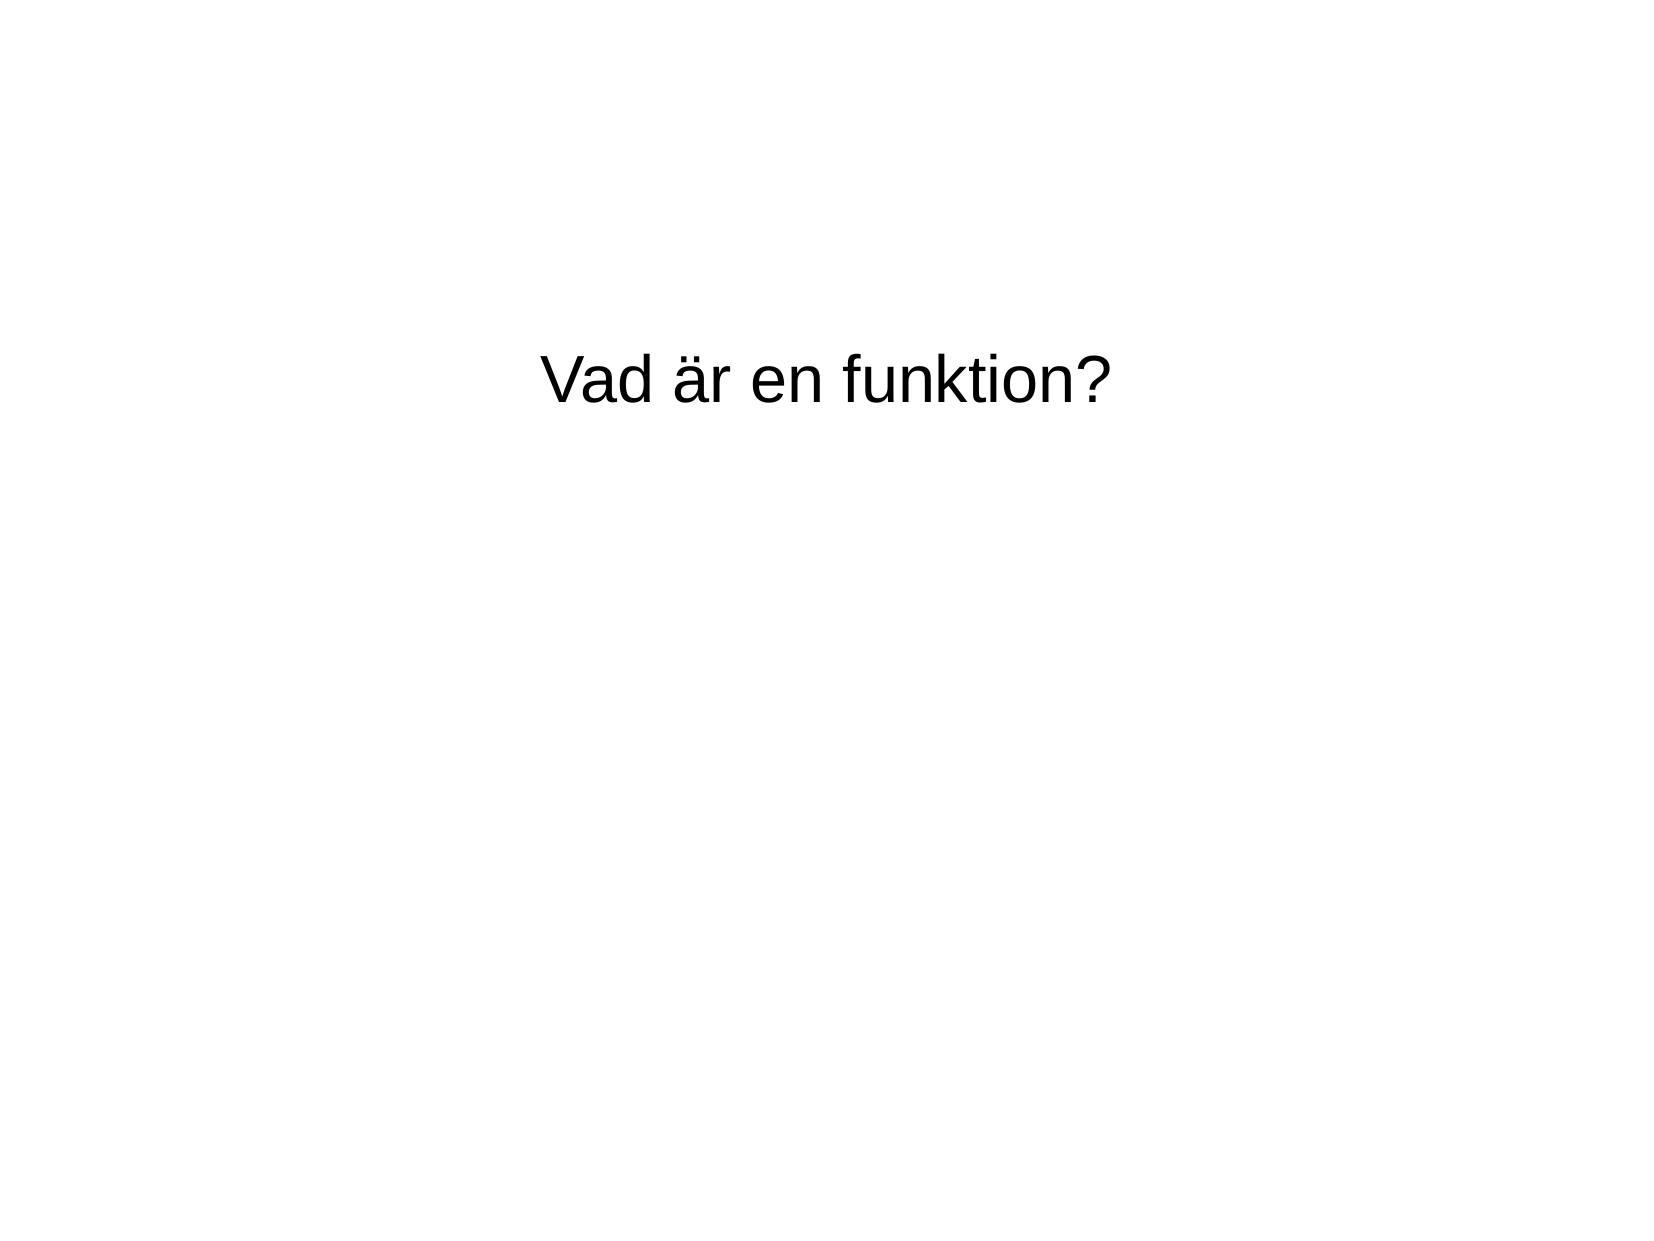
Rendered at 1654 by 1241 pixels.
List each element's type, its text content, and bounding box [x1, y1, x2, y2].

subtitle Vad är en funktion? [354, 342, 1300, 1010]
